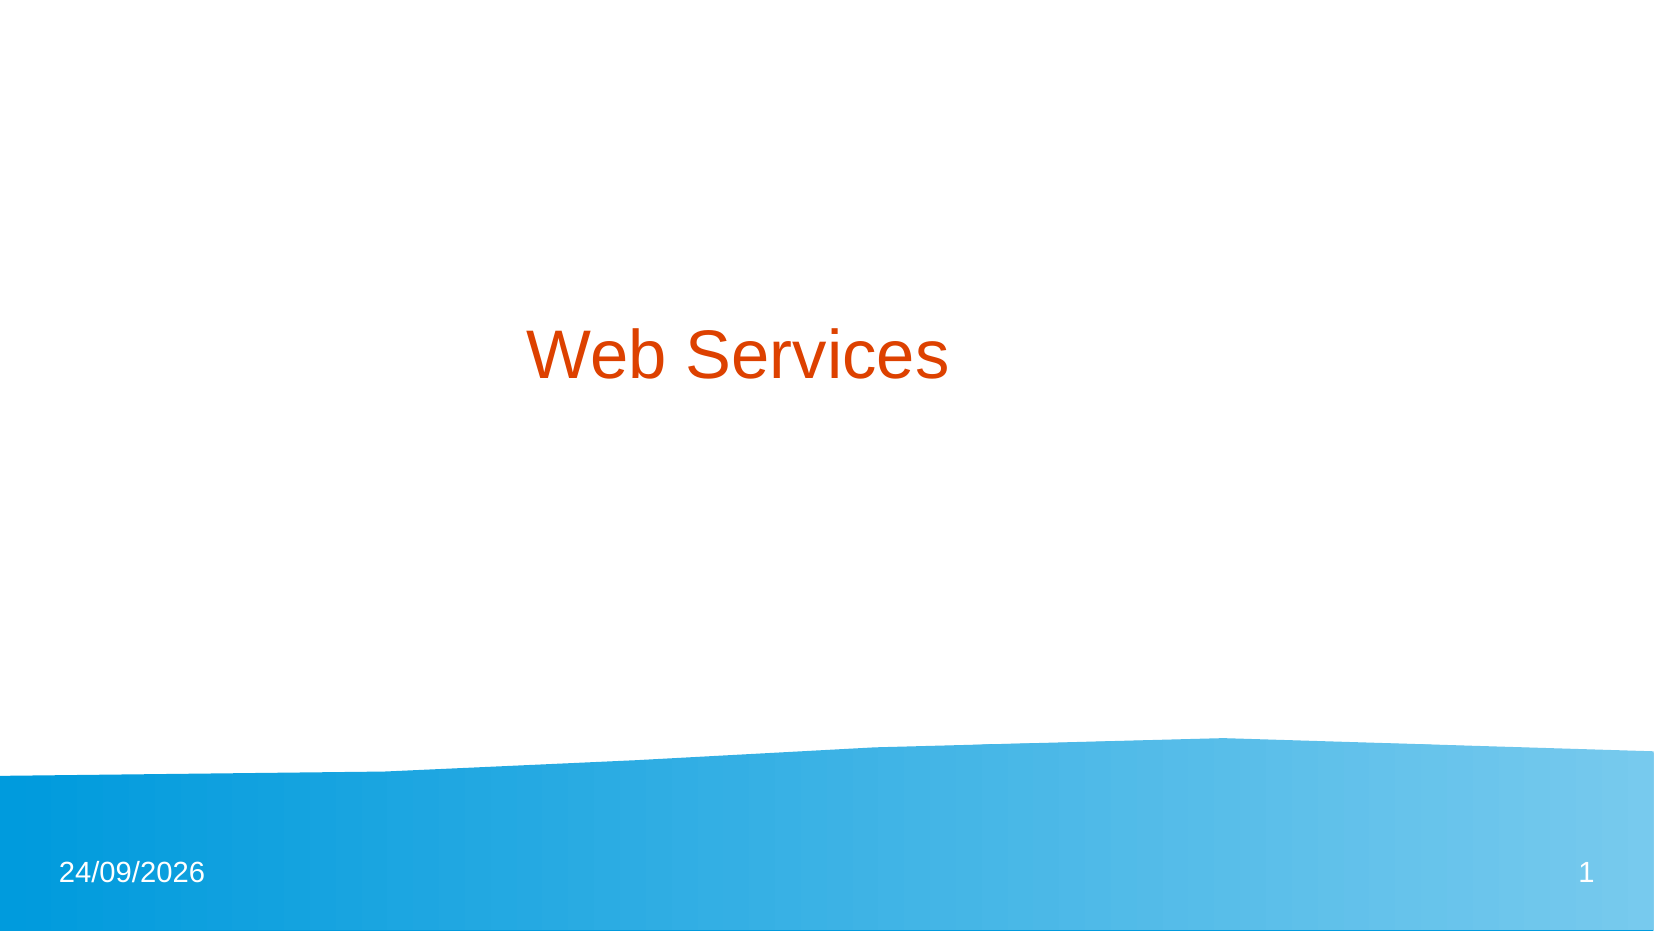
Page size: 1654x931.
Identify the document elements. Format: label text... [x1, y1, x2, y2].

title Web Services [0, 265, 1477, 443]
